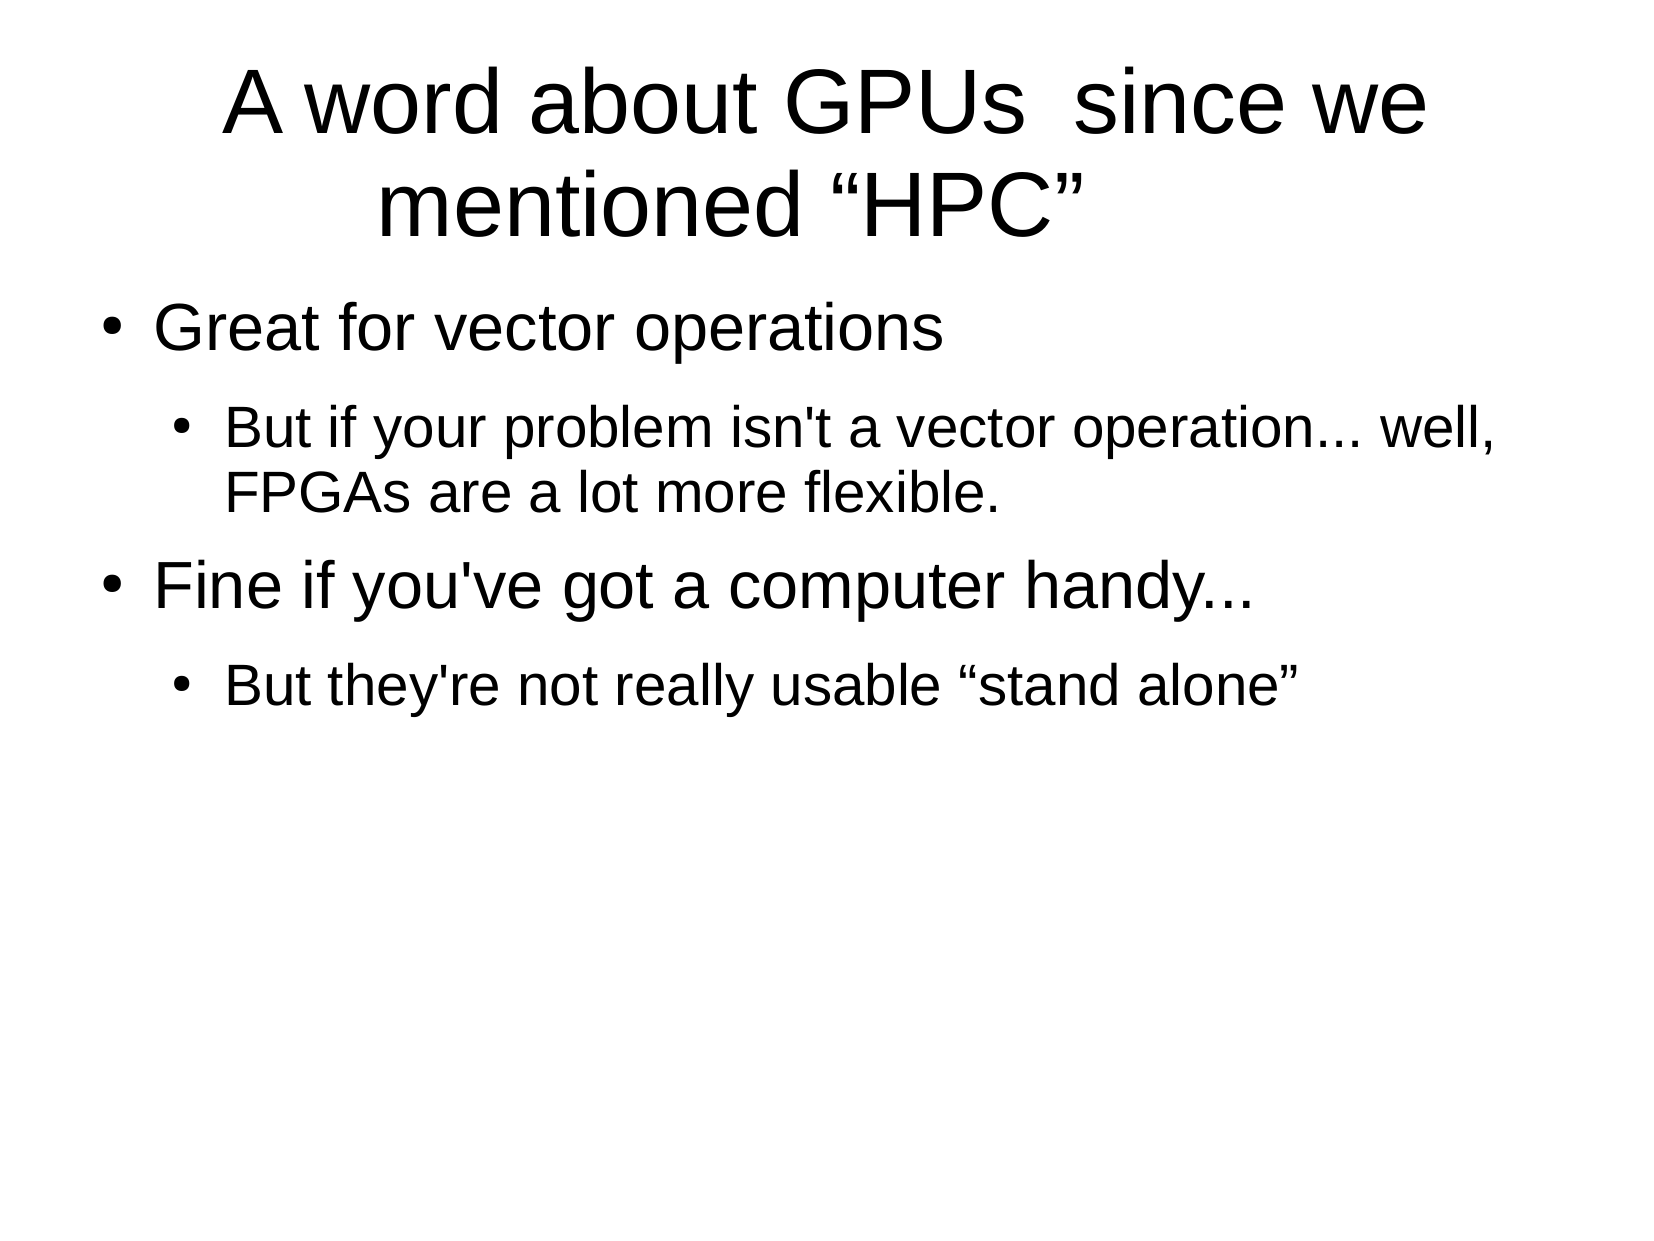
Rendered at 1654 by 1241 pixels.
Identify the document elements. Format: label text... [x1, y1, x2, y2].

title A word about GPUs since we mentioned “HPC” [82, 50, 1571, 256]
list Great for vector operations But if your problem isn't a vector operation... well, FPGAs are a lot more flexible. Fine if you've got a computer handy... But they're not really usable “stand alone” [82, 290, 1571, 1109]
